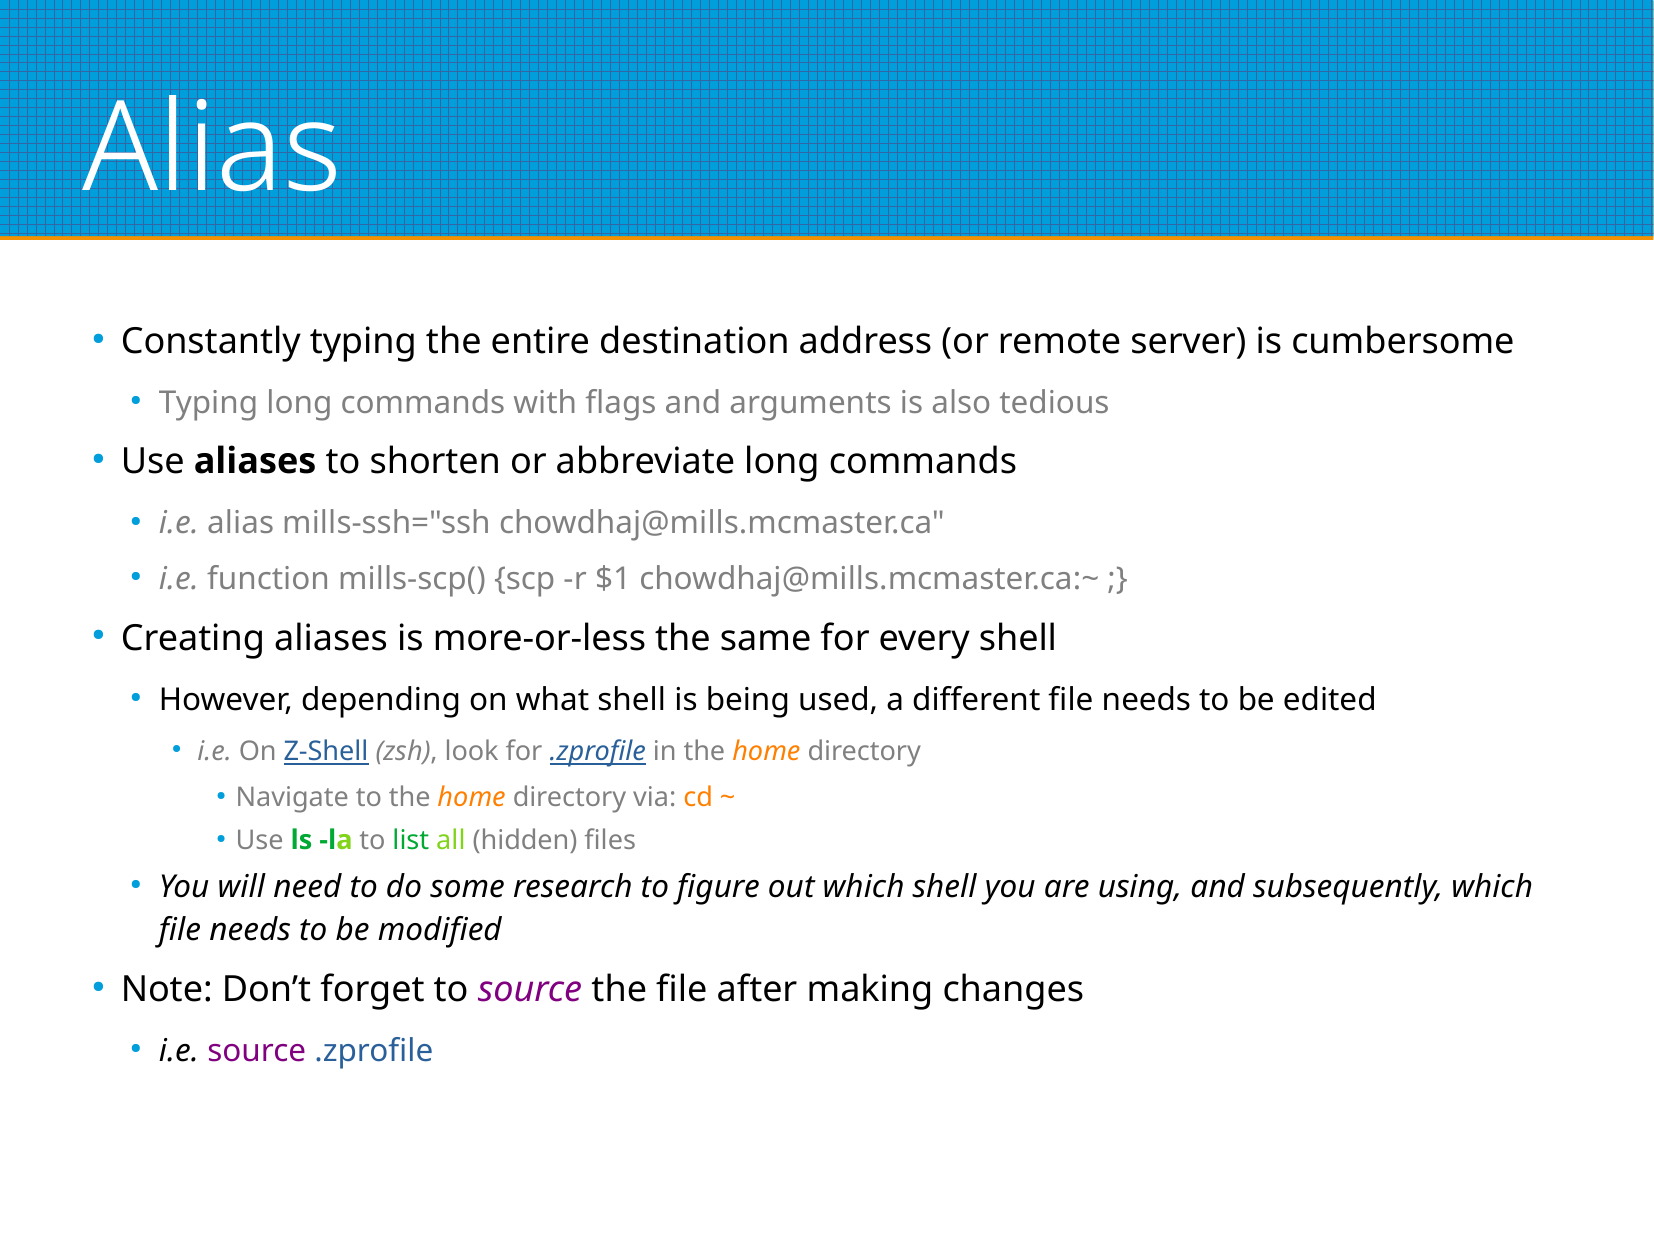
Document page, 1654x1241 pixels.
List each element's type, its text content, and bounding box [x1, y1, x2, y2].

title Alias [82, 19, 1571, 227]
list Constantly typing the entire destination address (or remote server) is cumbersome Typing long commands with flags and arguments is also tedious Use aliases to shorten or abbreviate long commands i.e. alias mills-ssh="ssh chowdhaj@mills.mcmaster.ca" i.e. function mills-scp() {scp -r $1 chowdhaj@mills.mcmaster.ca:~ ;} Creating aliases is more-or-less the same for every shell However, depending on what shell is being used, a different file needs to be edited i.e. On Z-Shell (zsh), look for .zprofile in the home directory Navigate to the home directory via: cd ~ Use ls -la to list all (hidden) files You will need to do some research to figure out which shell you are using, and subsequently, which file needs to be modified Note: Don’t forget to source the file after making changes i.e. source .zprofile [82, 314, 1536, 1081]
